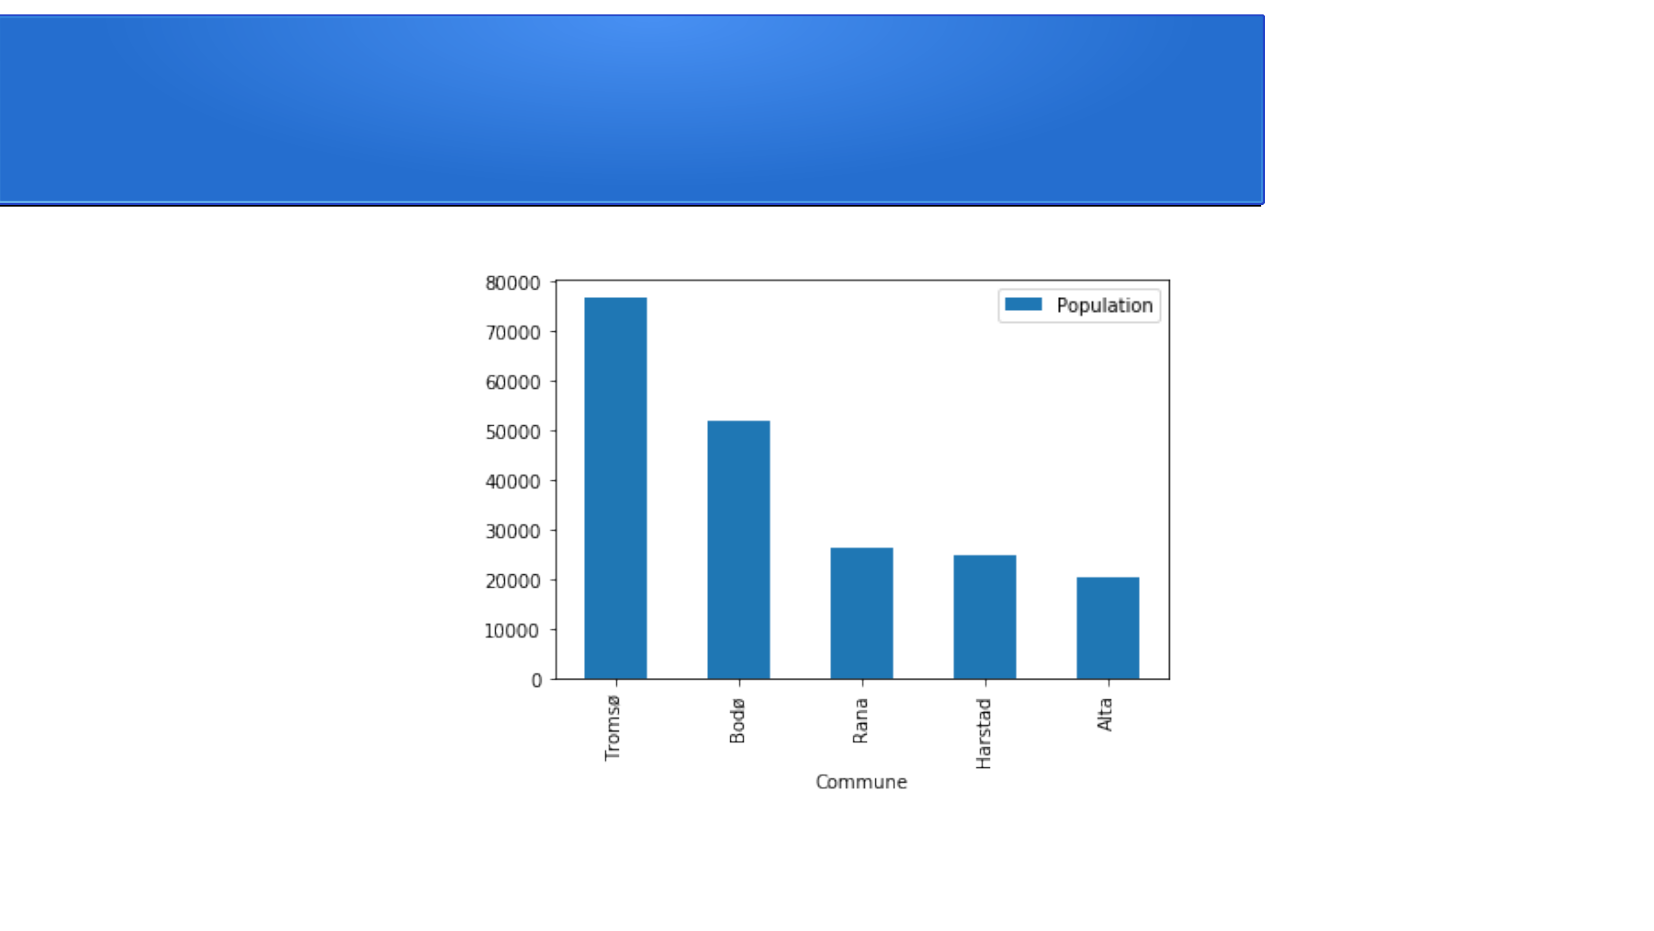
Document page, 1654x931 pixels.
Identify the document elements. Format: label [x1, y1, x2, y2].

picture [471, 263, 1182, 804]
